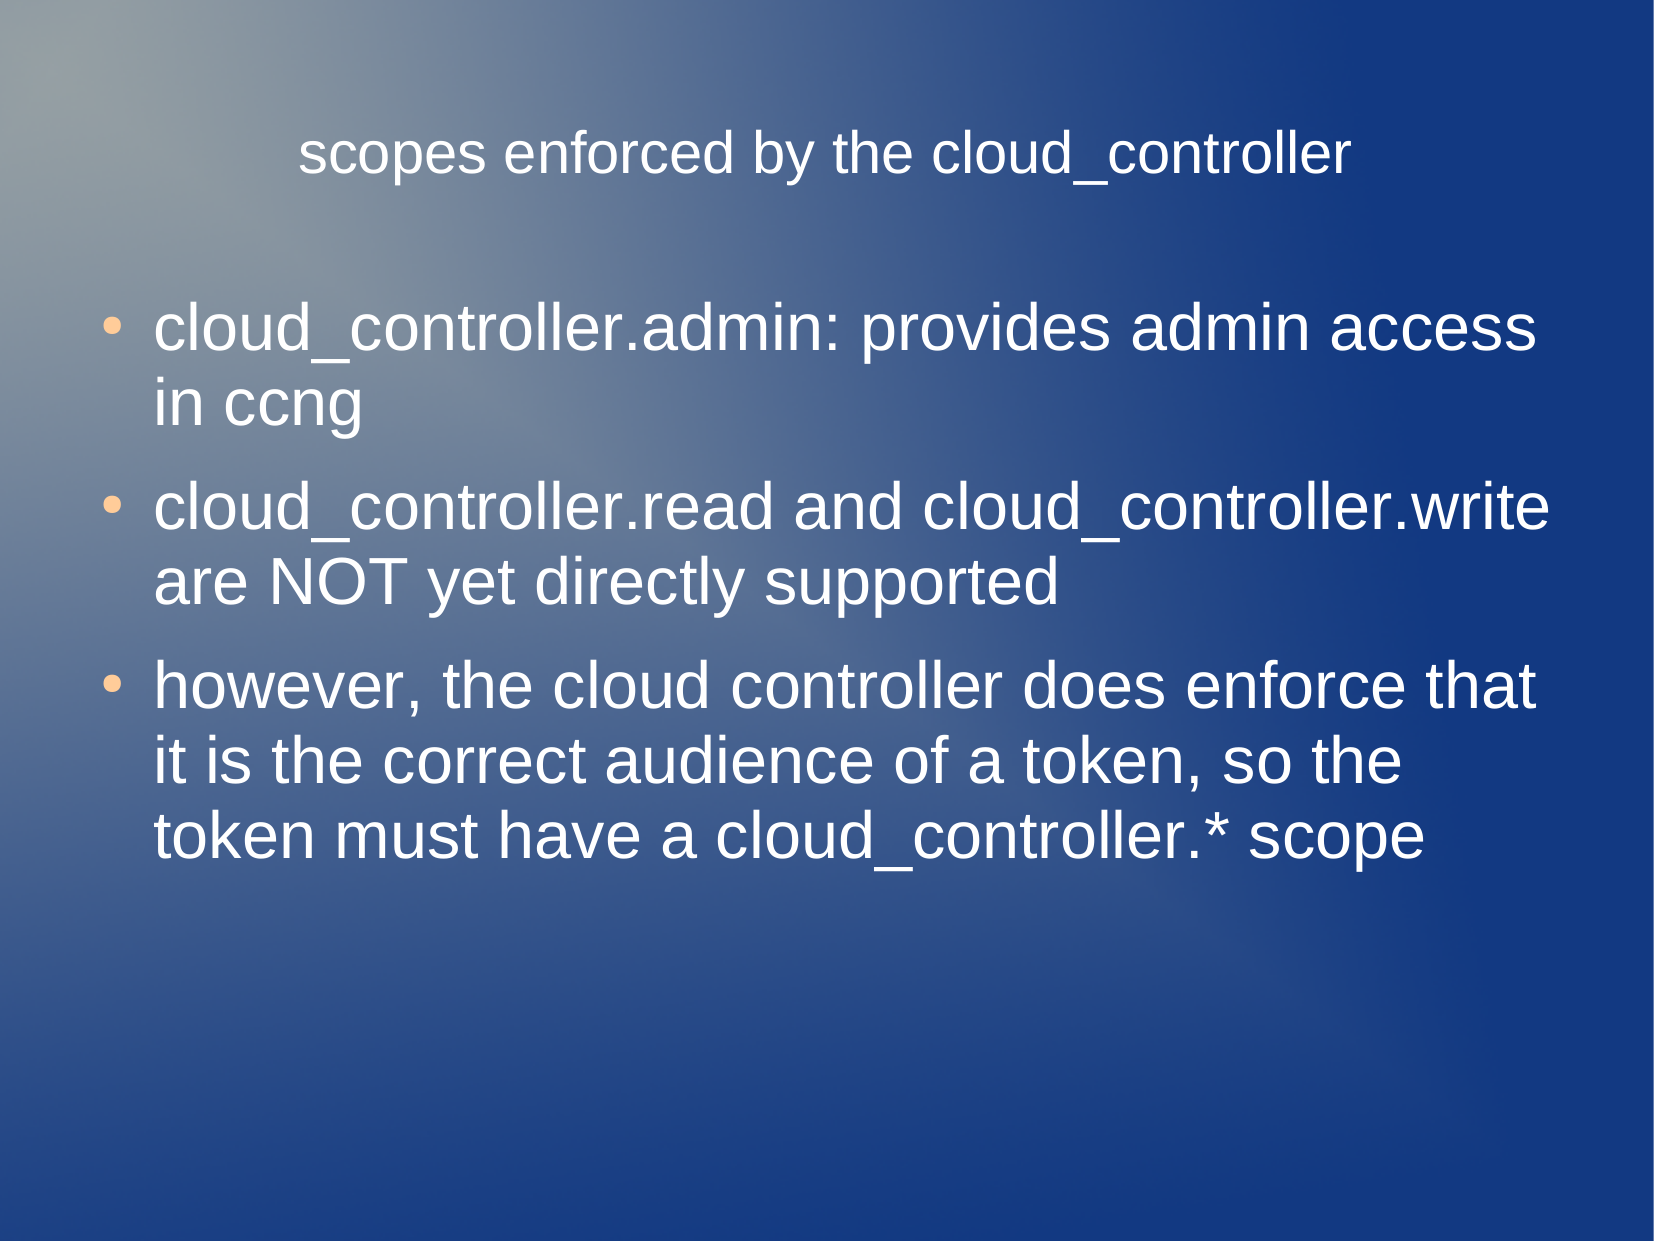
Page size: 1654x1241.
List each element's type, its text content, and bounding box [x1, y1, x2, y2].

title scopes enforced by the cloud_controller [82, 49, 1571, 257]
picture [0, 0, 1654, 1241]
list cloud_controller.admin: provides admin access in ccng cloud_controller.read and cloud_controller.write are NOT yet directly supported however, the cloud controller does enforce that it is the correct audience of a token, so the token must have a cloud_controller.* scope [82, 290, 1571, 1010]
